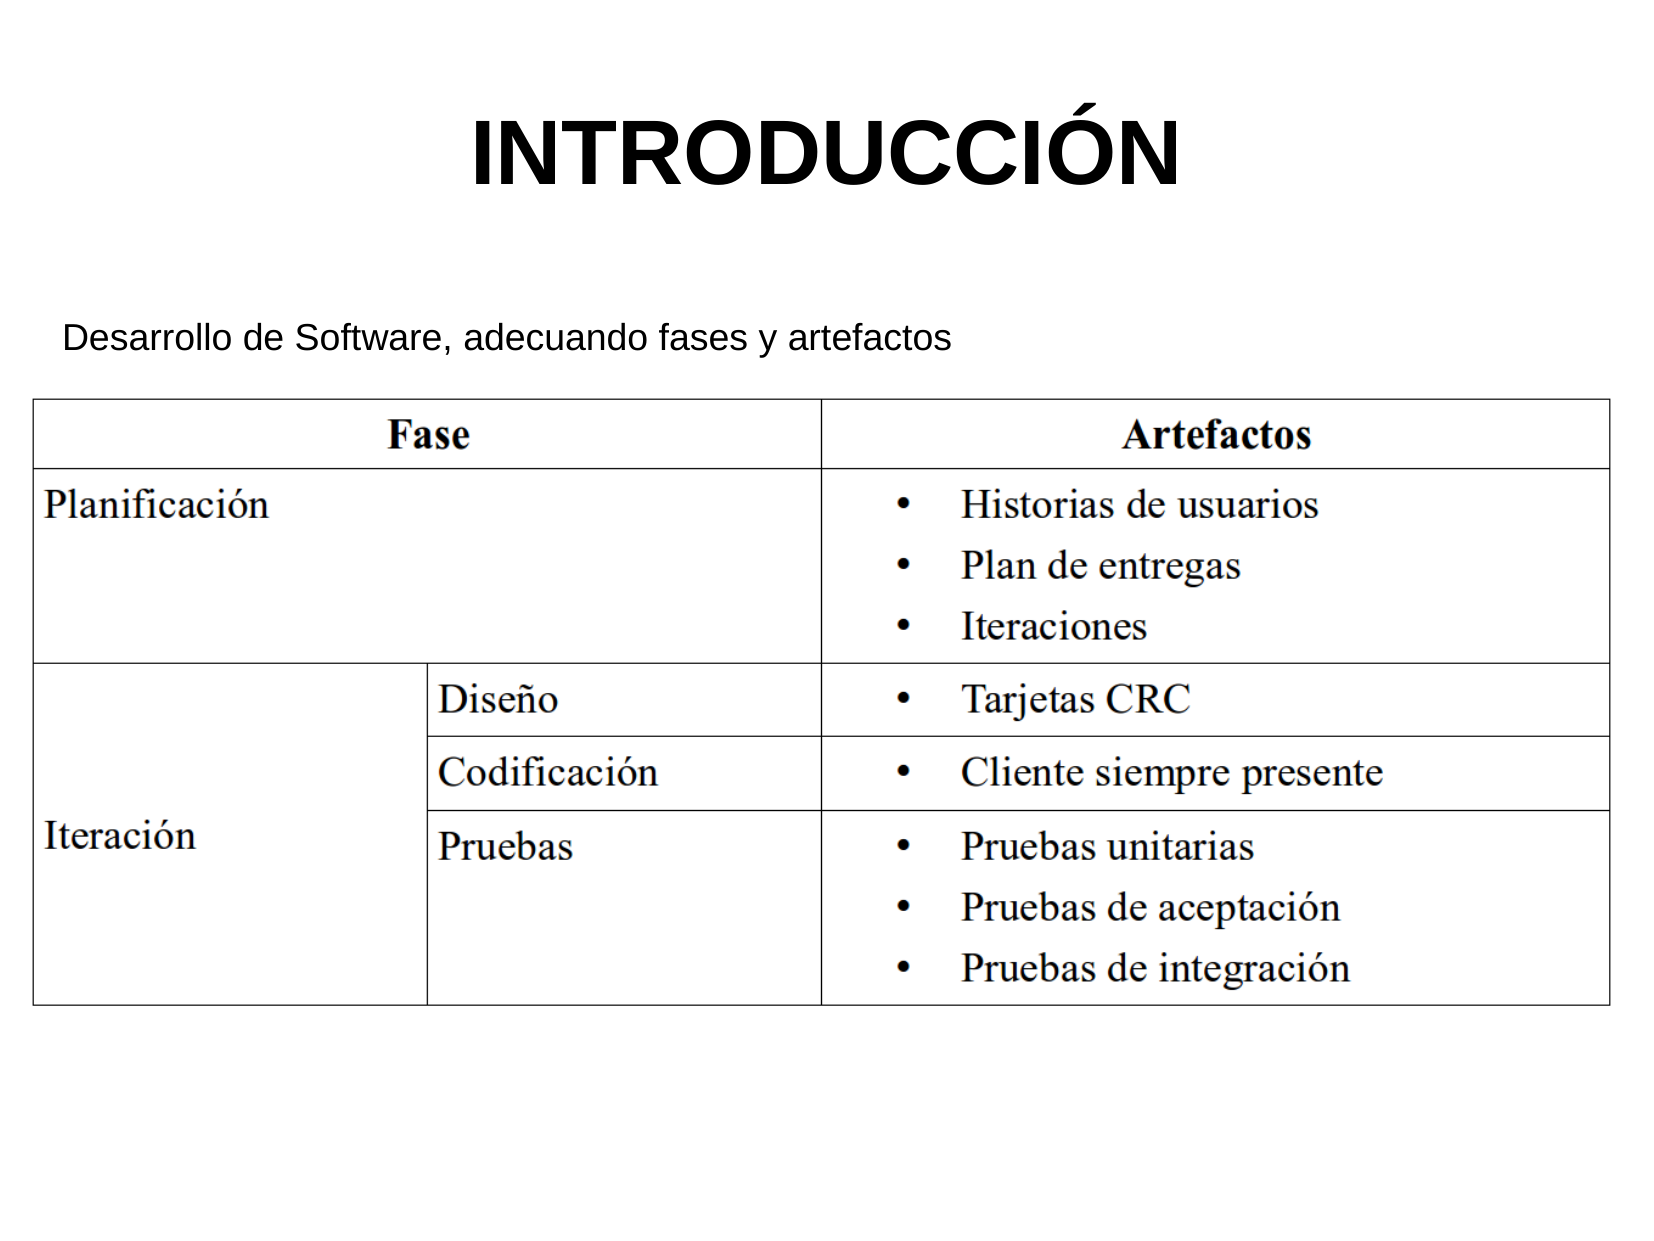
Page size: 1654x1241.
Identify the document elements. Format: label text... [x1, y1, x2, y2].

text_box Desarrollo de Software, adecuando fases y artefactos [47, 309, 1300, 367]
picture [23, 389, 1619, 1012]
title INTRODUCCIÓN [82, 49, 1571, 257]
